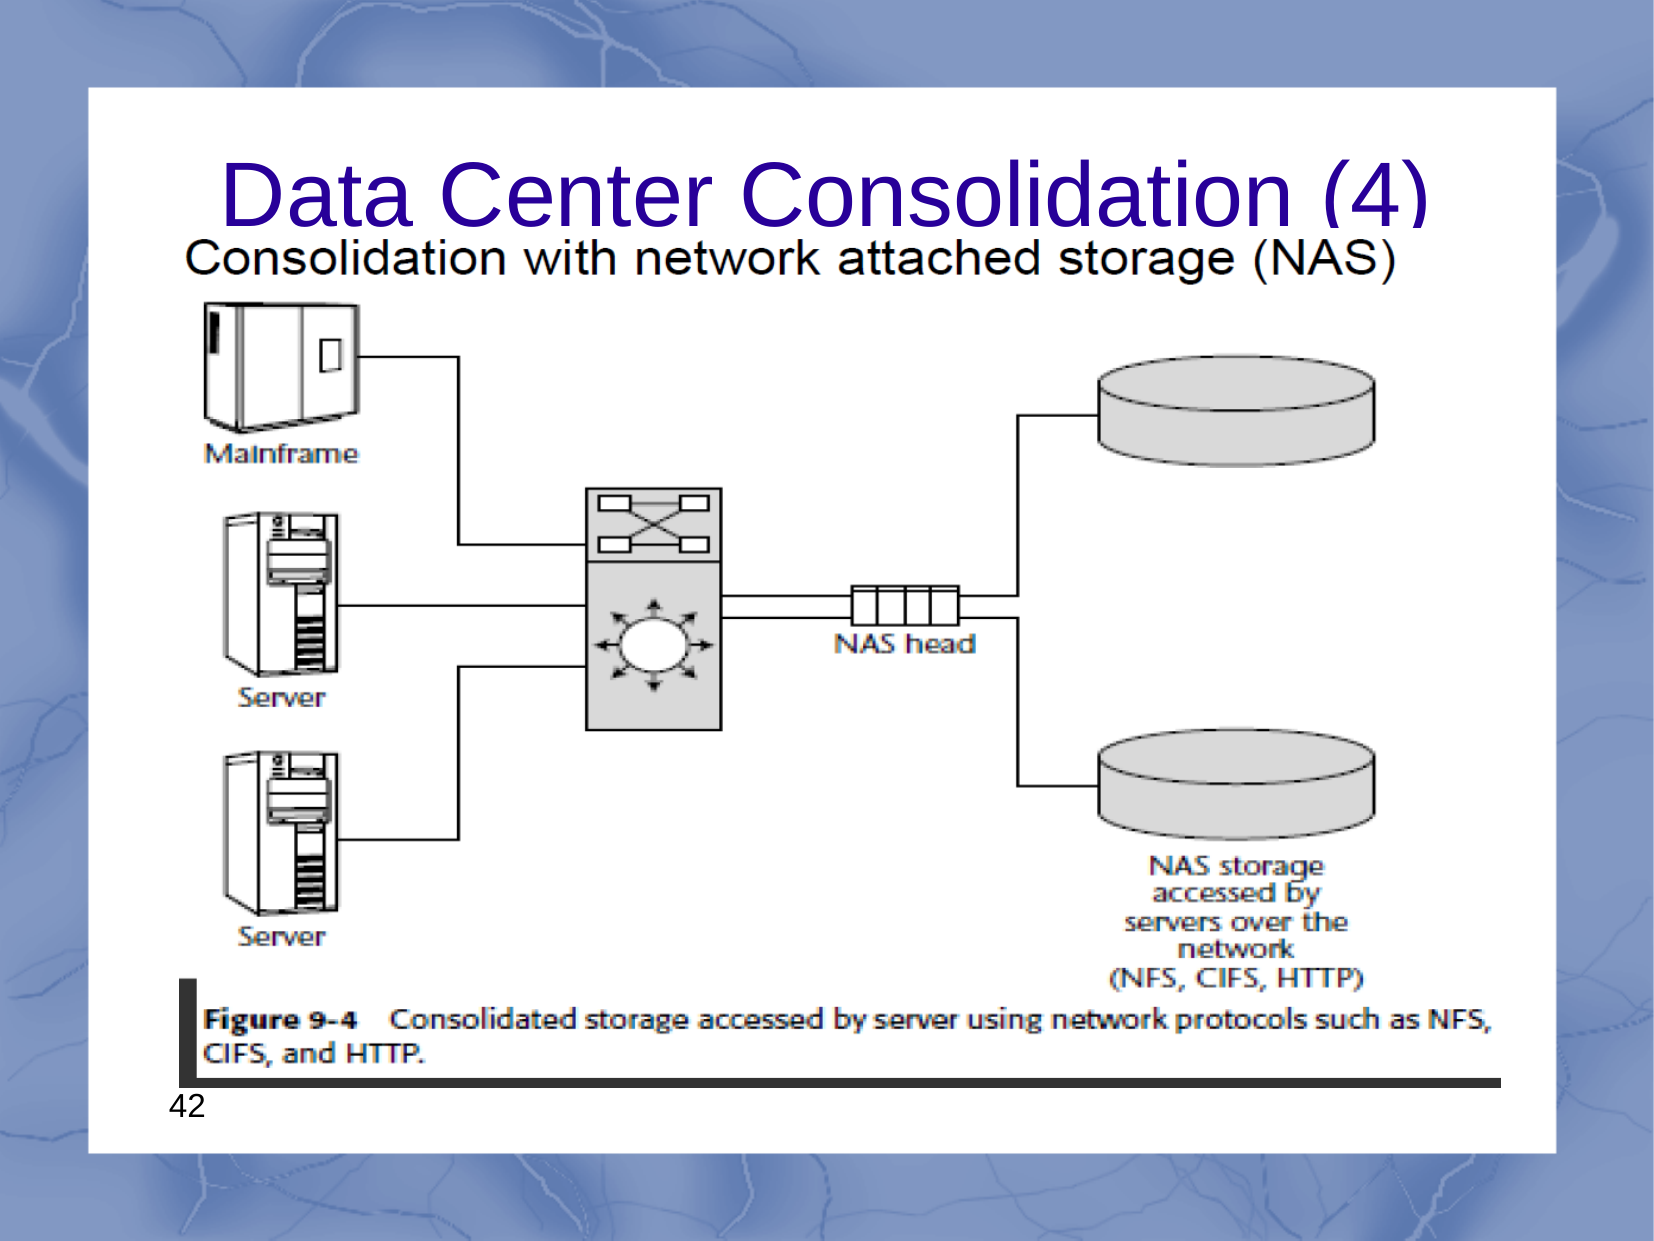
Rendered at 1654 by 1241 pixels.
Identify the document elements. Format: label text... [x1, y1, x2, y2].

picture [0, 0, 1654, 1241]
title Data Center Consolidation (4) [118, 90, 1536, 298]
